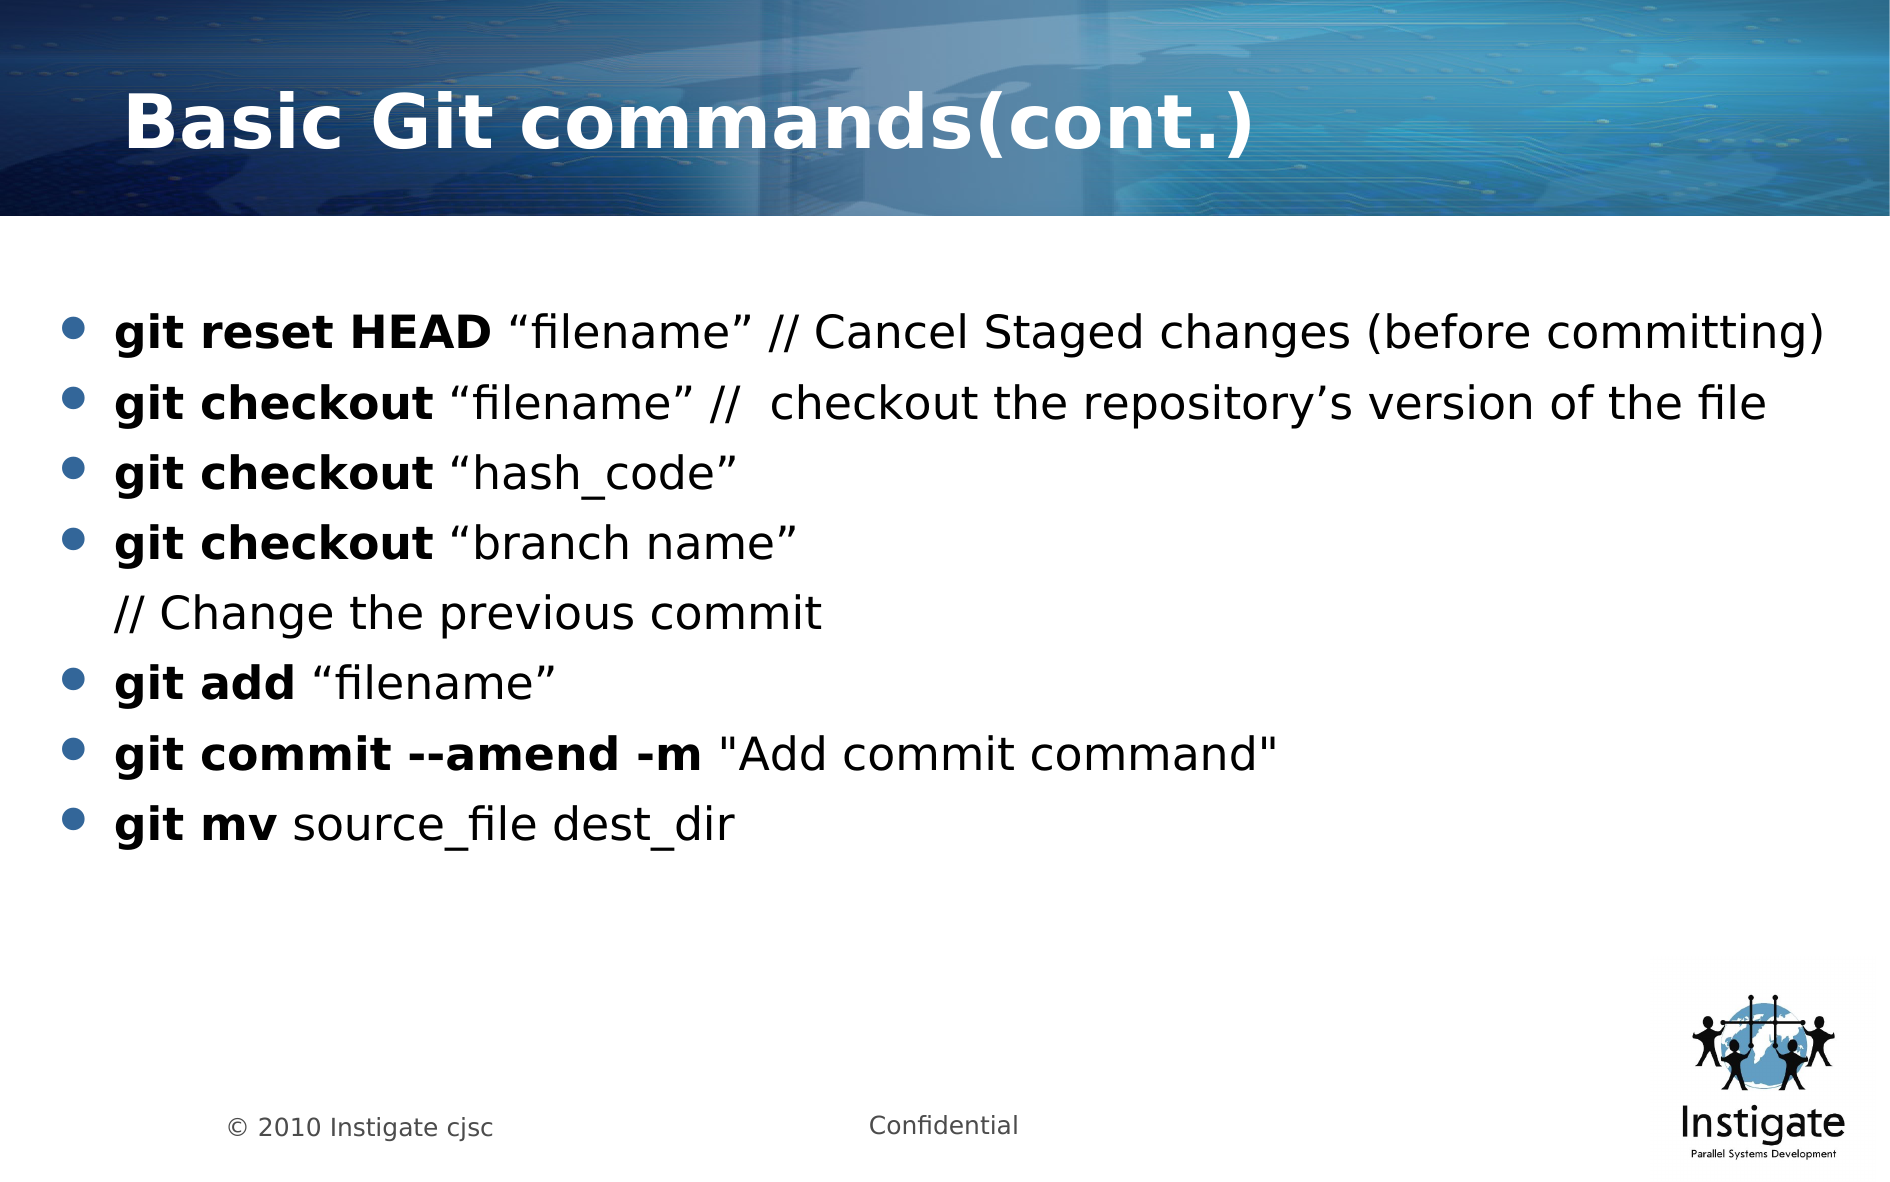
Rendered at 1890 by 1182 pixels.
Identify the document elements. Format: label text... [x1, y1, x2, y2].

title Basic Git commands(cont.) [94, 54, 1793, 210]
picture [1650, 956, 1876, 1182]
list git reset HEAD “filename” // Cancel Staged changes (before committing) git checkout “filename” // checkout the repository’s version of the file git checkout “hash_code” git checkout “branch name” // Change the previous commit git add “filename” git commit --amend -m "Add commit command" git mv source_file dest_dir [59, 236, 1831, 1001]
picture [0, 0, 1890, 216]
